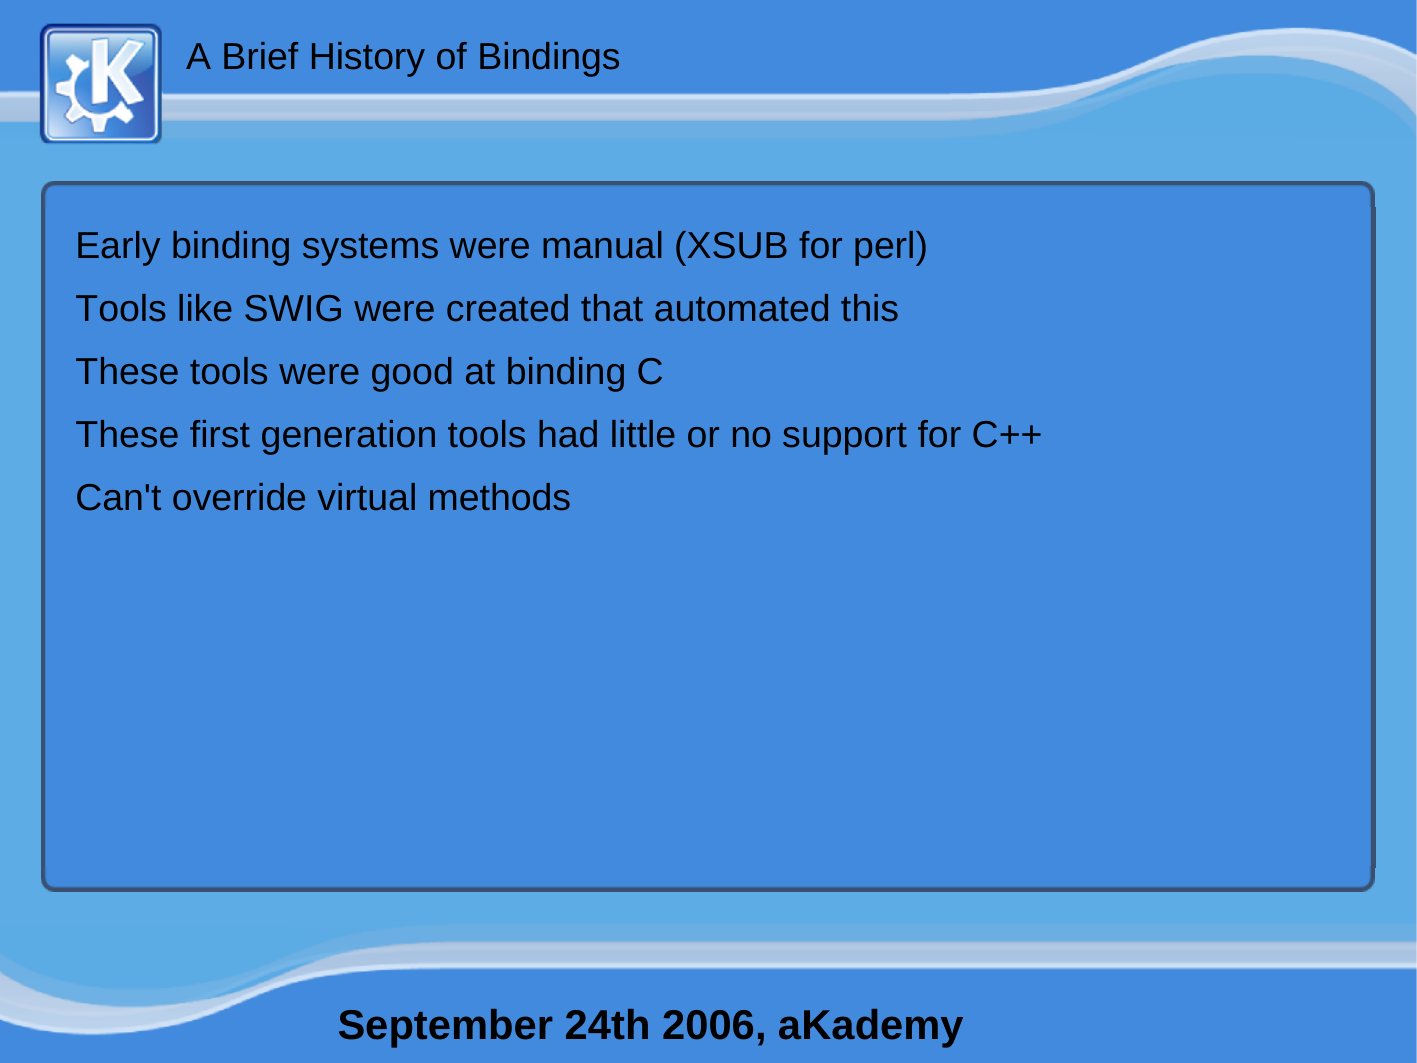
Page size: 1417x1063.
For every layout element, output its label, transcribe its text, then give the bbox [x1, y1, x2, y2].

text_box A Brief History of Bindings [171, 27, 1048, 127]
text_box Early binding systems were manual (XSUB for perl) Tools like SWIG were created that automated this These tools were good at binding C These first generation tools had little or no support for C++ Can't override virtual methods [50, 196, 1351, 569]
picture [0, 0, 1417, 1063]
